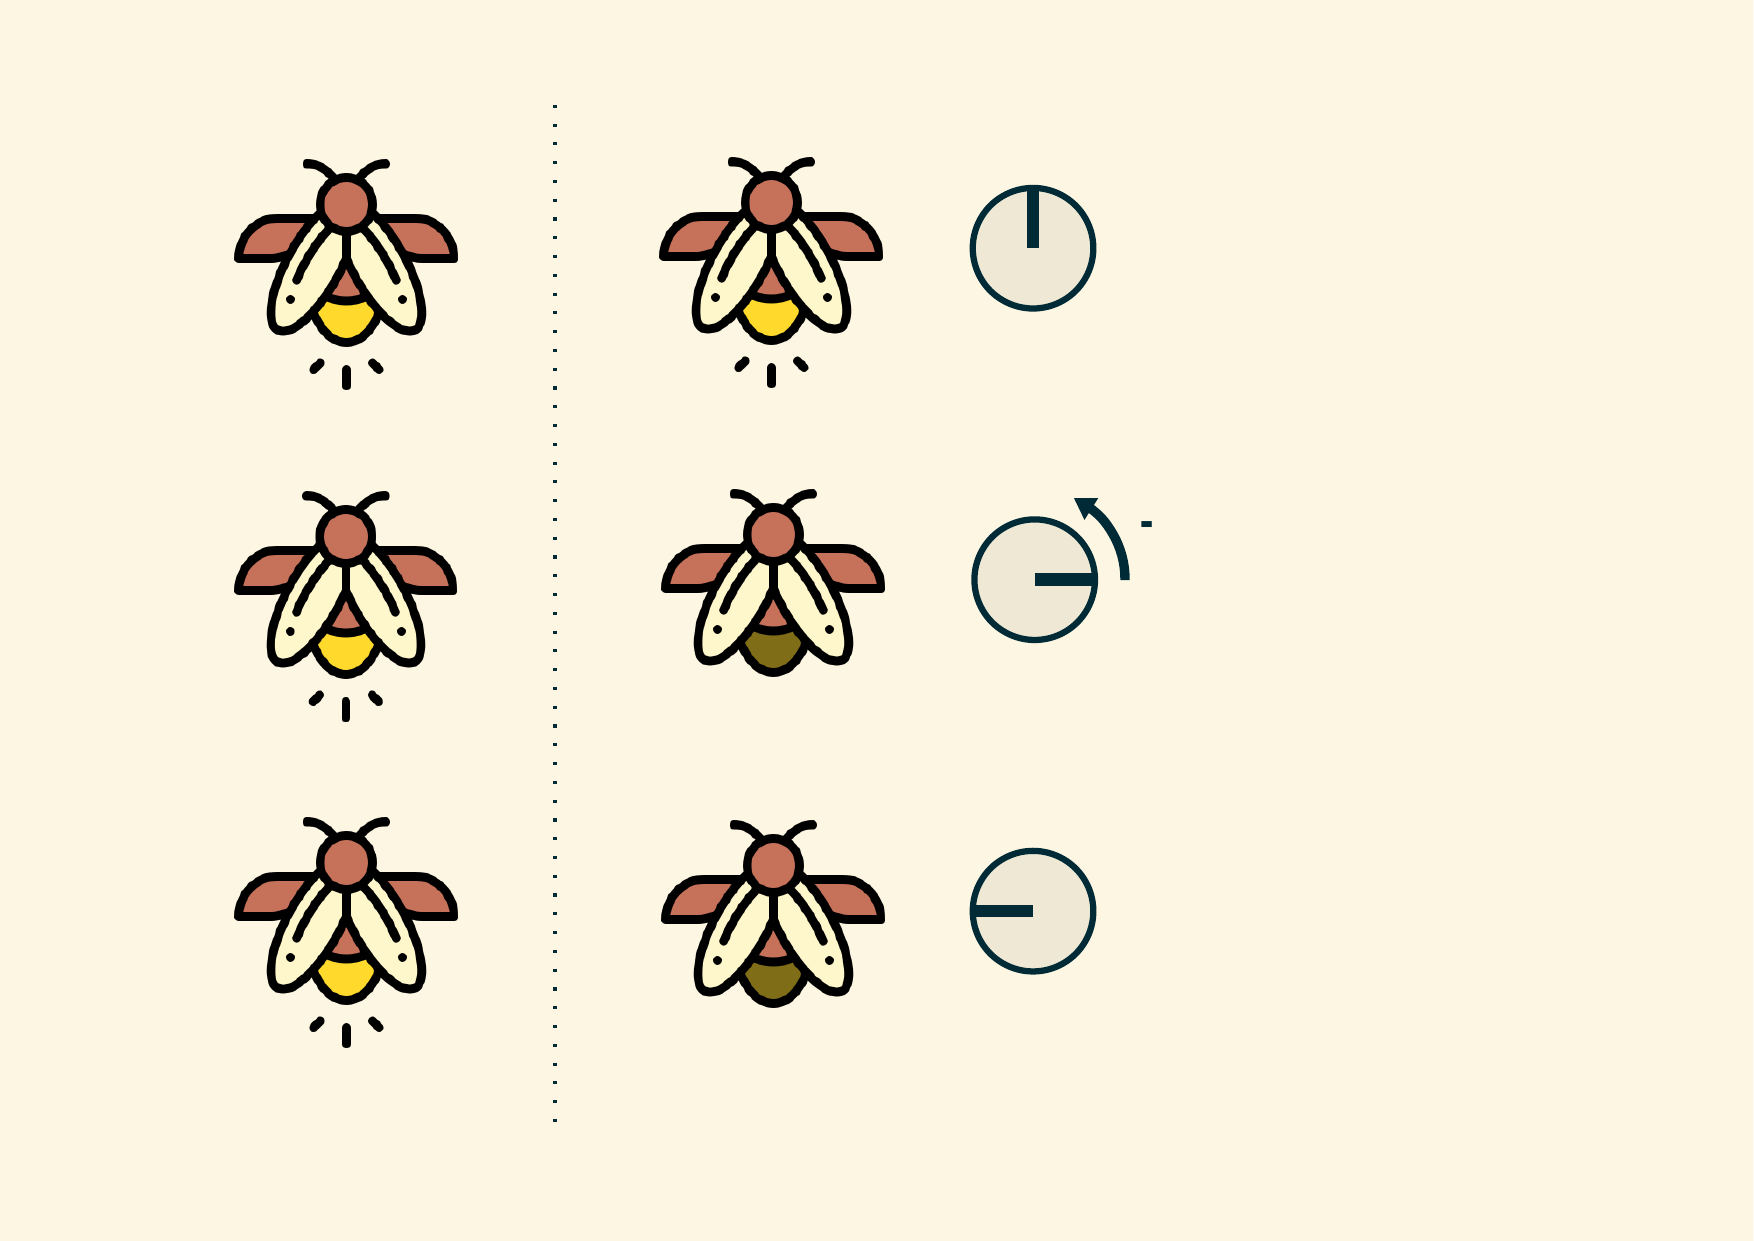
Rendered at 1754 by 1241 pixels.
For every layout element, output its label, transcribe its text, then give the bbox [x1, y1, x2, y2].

text_box [972, 850, 1094, 972]
picture [659, 157, 883, 388]
picture [234, 159, 458, 390]
text_box [972, 188, 1094, 309]
text_box - [1125, 482, 1201, 556]
picture [661, 820, 885, 1051]
picture [234, 491, 457, 722]
text_box [974, 519, 1095, 640]
picture [234, 817, 458, 1048]
picture [661, 489, 885, 720]
